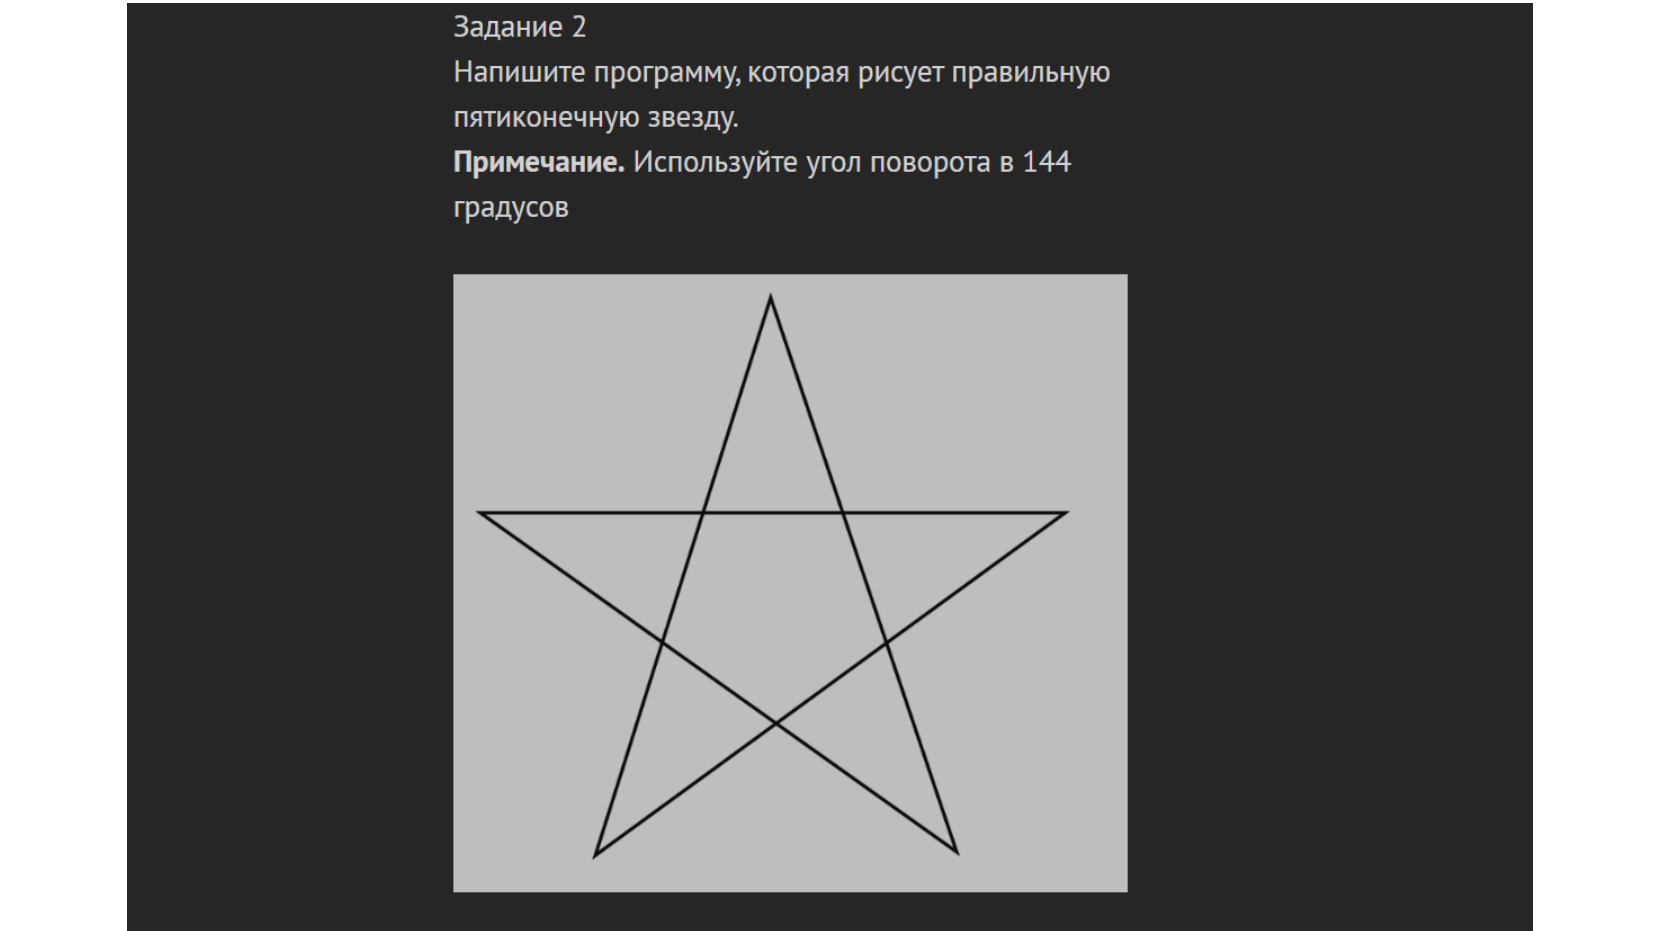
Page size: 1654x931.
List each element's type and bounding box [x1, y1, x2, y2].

picture [127, 3, 1533, 931]
